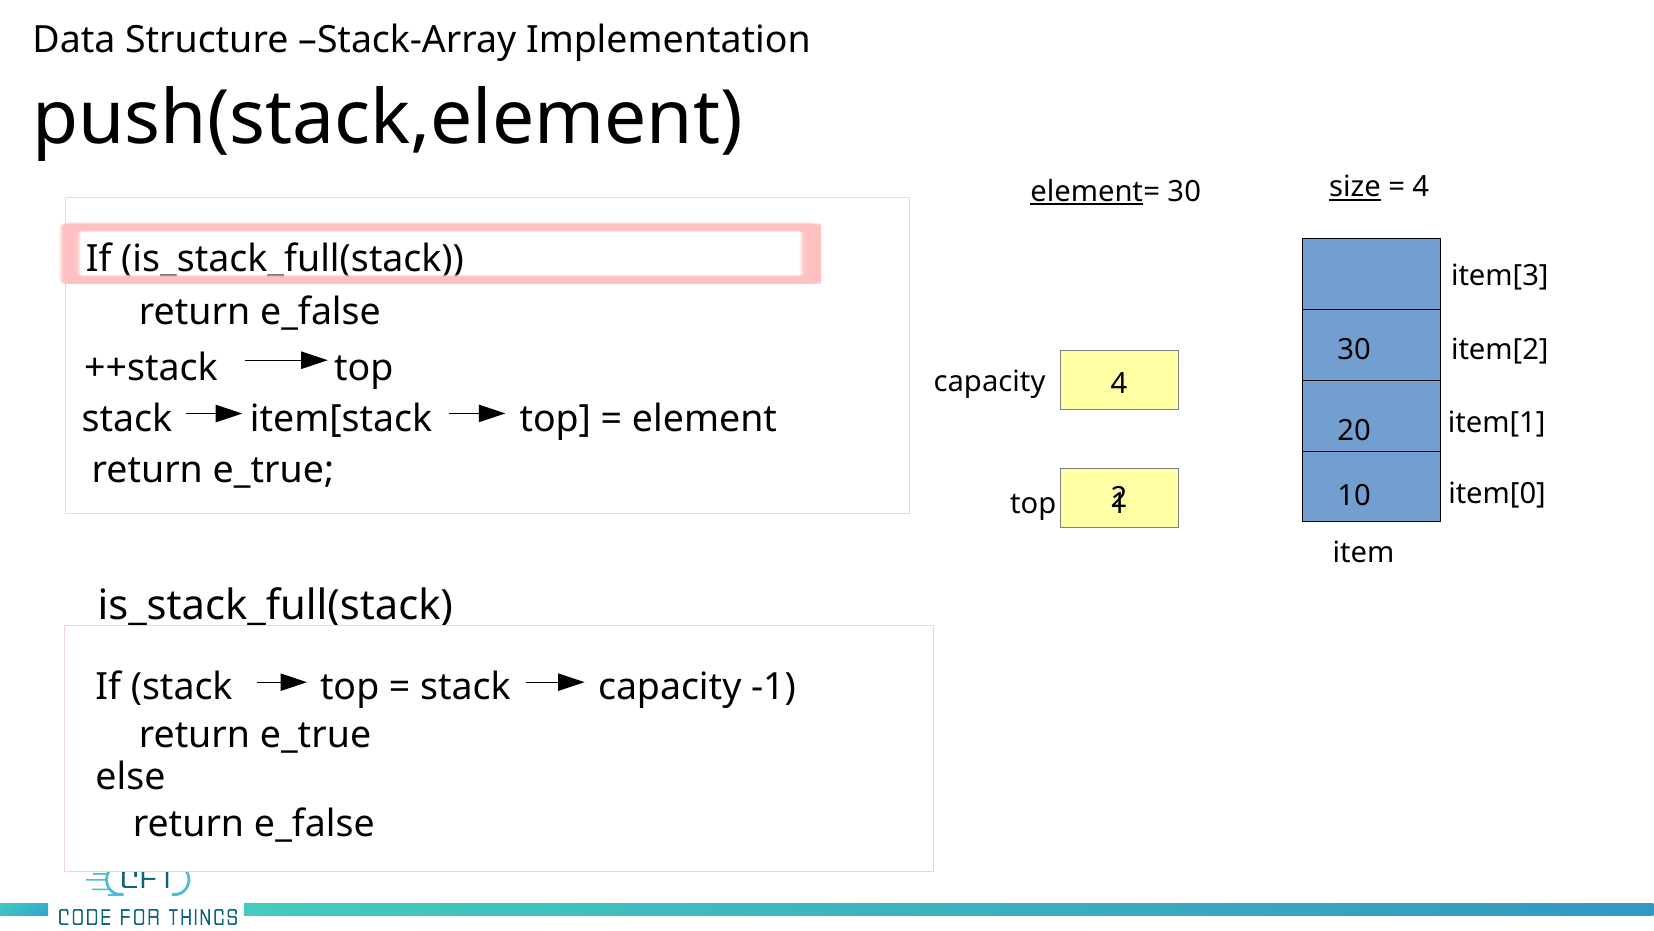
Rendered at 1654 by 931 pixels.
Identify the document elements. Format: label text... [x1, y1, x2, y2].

text_box item[2] [1441, 330, 1575, 405]
text_box [1060, 468, 1095, 474]
text_box item[0] [1433, 478, 1572, 549]
text_box [1302, 238, 1441, 522]
text_box item [1317, 523, 1419, 573]
text_box item[3] [1441, 246, 1575, 330]
text_box If (stack top = stack capacity -1) [70, 652, 910, 712]
text_box 10 [1322, 466, 1406, 516]
picture [59, 222, 821, 284]
text_box size = 4 [1314, 166, 1510, 215]
text_box return e_false [118, 789, 406, 848]
text_box 20 [1322, 401, 1406, 451]
text_box top [995, 474, 1102, 532]
text_box [65, 284, 124, 383]
text_box capacity [918, 352, 1085, 410]
text_box stack item[stack top] = element [47, 383, 839, 443]
text_box [65, 197, 910, 514]
text_box 2 [1095, 468, 1179, 518]
text_box [1060, 350, 1179, 410]
text_box return e_true [124, 699, 399, 759]
text_box 4 [1095, 354, 1155, 404]
text_box 1 [1095, 518, 1179, 524]
text_box is_stack_full(stack) [82, 566, 626, 625]
text_box item[1] [1441, 405, 1572, 478]
text_box element= 30 [1015, 166, 1270, 212]
text_box ++stack top [69, 332, 508, 392]
title Data Structure –Stack-Array Implementation push(stack,element) [32, 12, 1536, 166]
text_box else [70, 741, 189, 801]
text_box 30 [1322, 321, 1406, 371]
text_box If (is_stack_full(stack)) [412, 284, 532, 290]
text_box return e_true; [76, 443, 449, 502]
text_box [64, 625, 934, 872]
text_box [1102, 524, 1179, 528]
text_box return e_false [124, 284, 412, 332]
picture [59, 846, 237, 925]
